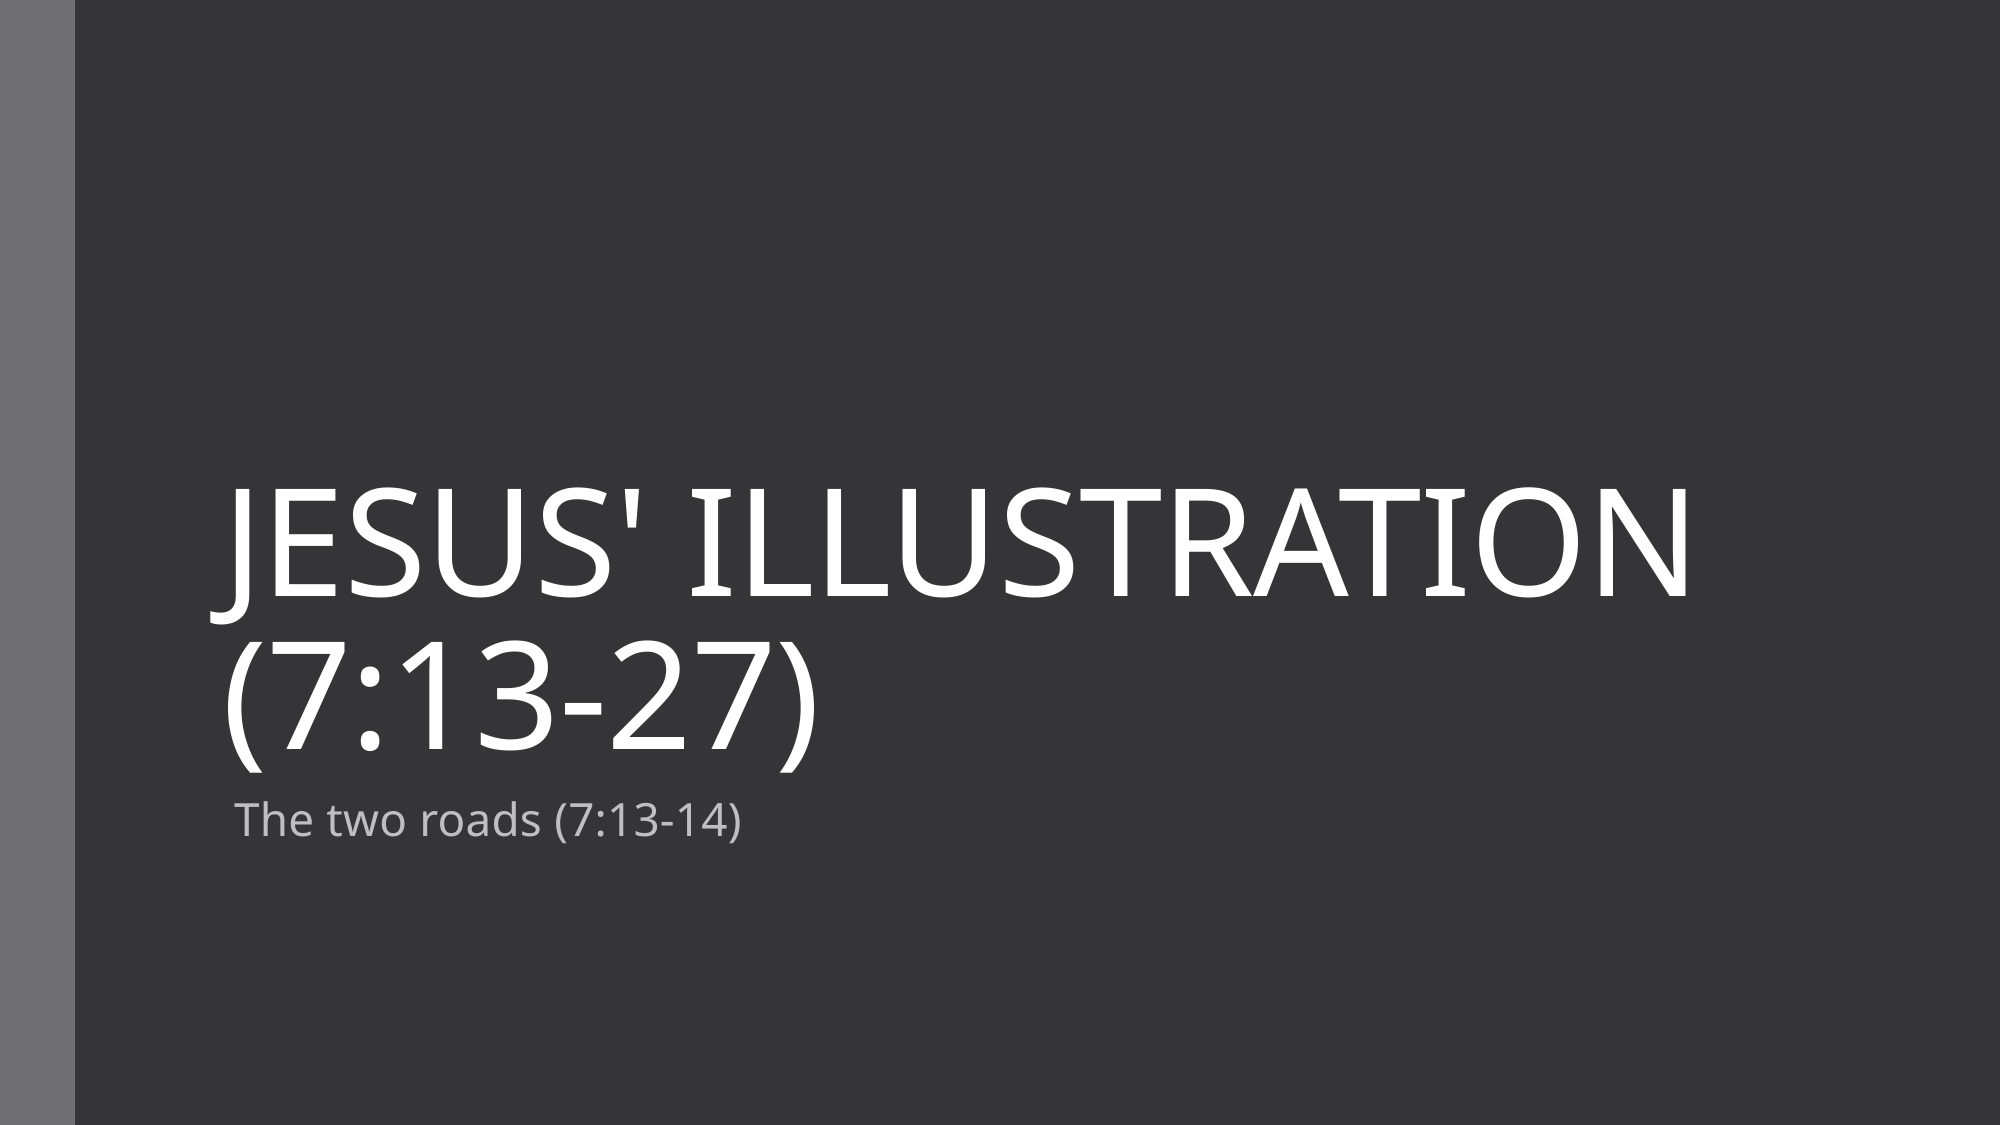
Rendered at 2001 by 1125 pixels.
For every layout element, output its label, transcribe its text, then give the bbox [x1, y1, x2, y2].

subtitle The two roads (7:13-14) [206, 787, 1752, 1066]
title JESUS' ILLUSTRATION (7:13-27) [206, 124, 1752, 787]
